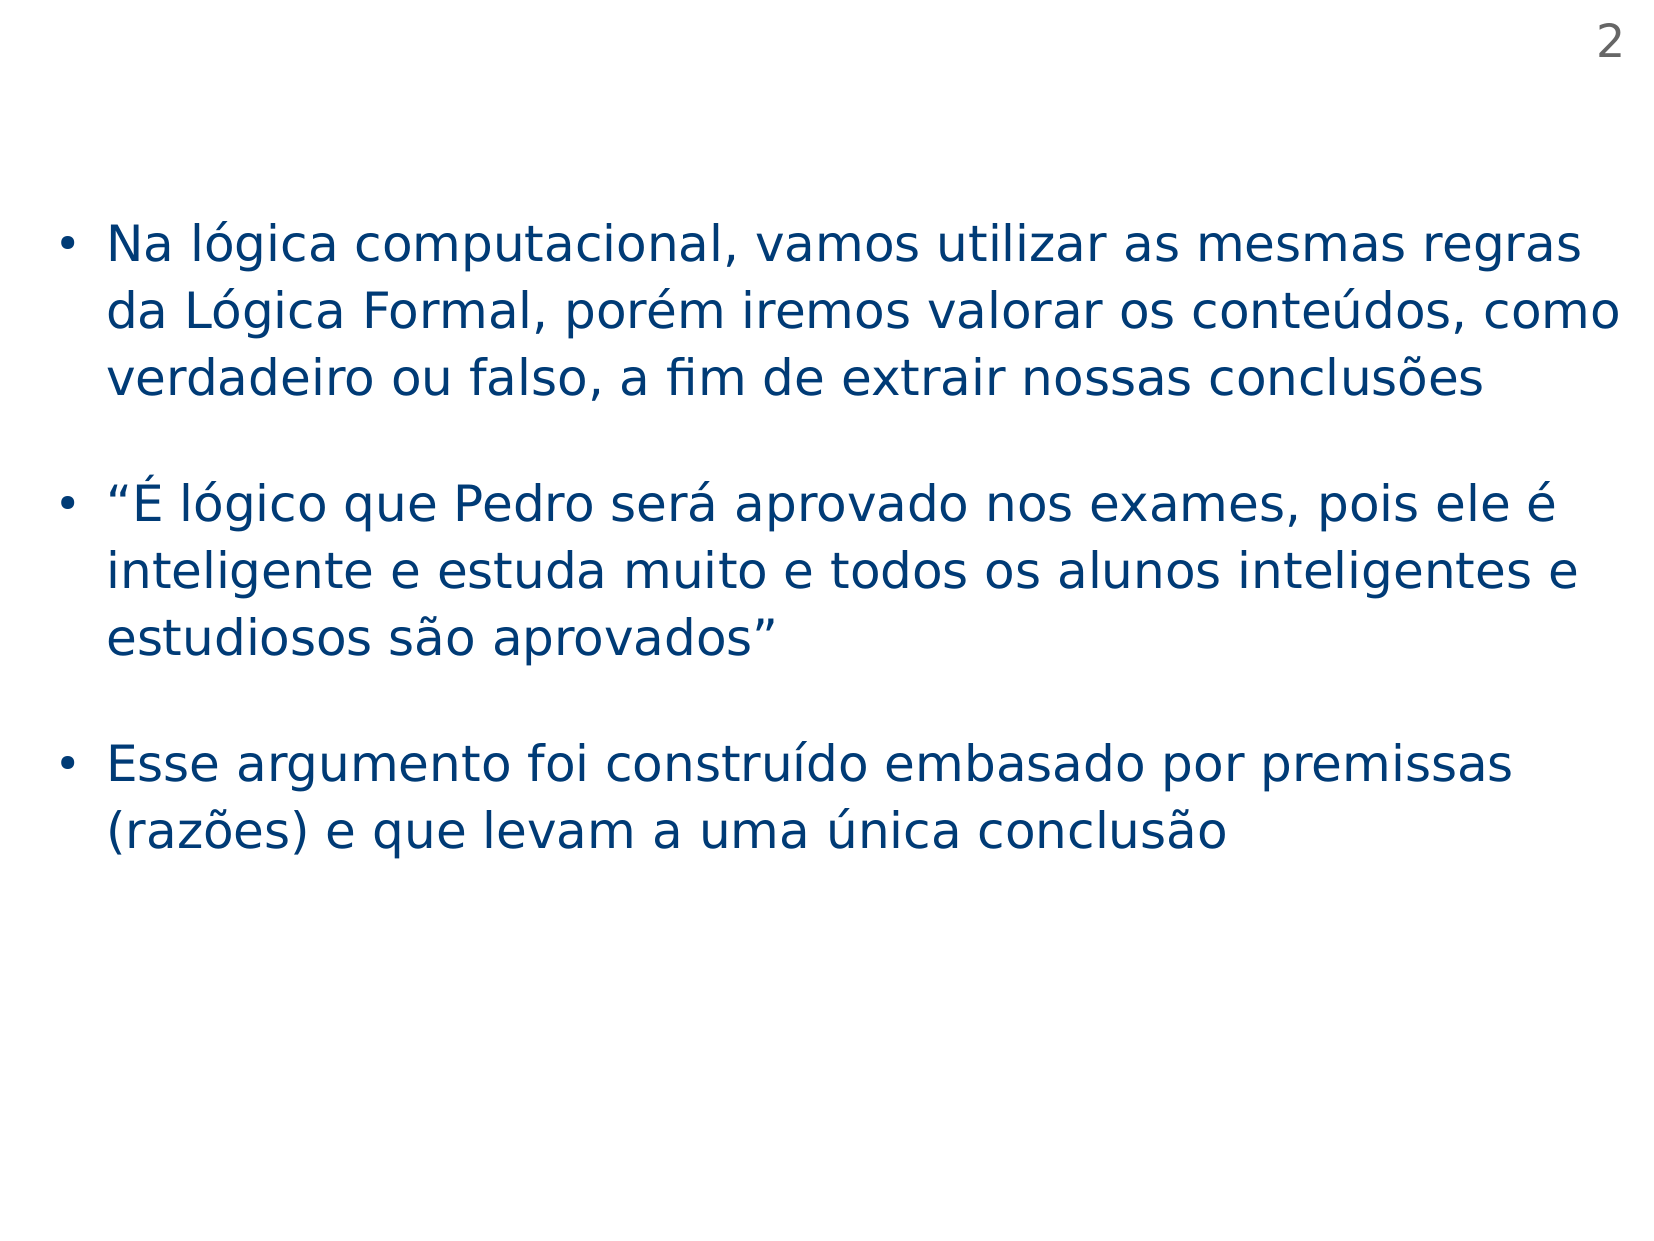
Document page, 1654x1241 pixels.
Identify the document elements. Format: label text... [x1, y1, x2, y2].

list Na lógica computacional, vamos utilizar as mesmas regras da Lógica Formal, porém iremos valorar os conteúdos, como verdadeiro ou falso, a fim de extrair nossas conclusões “É lógico que Pedro será aprovado nos exames, pois ele é inteligente e estuda muito e todos os alunos inteligentes e estudiosos são aprovados” Esse argumento foi construído embasado por premissas (razões) e que levam a uma única conclusão [59, 206, 1625, 1211]
